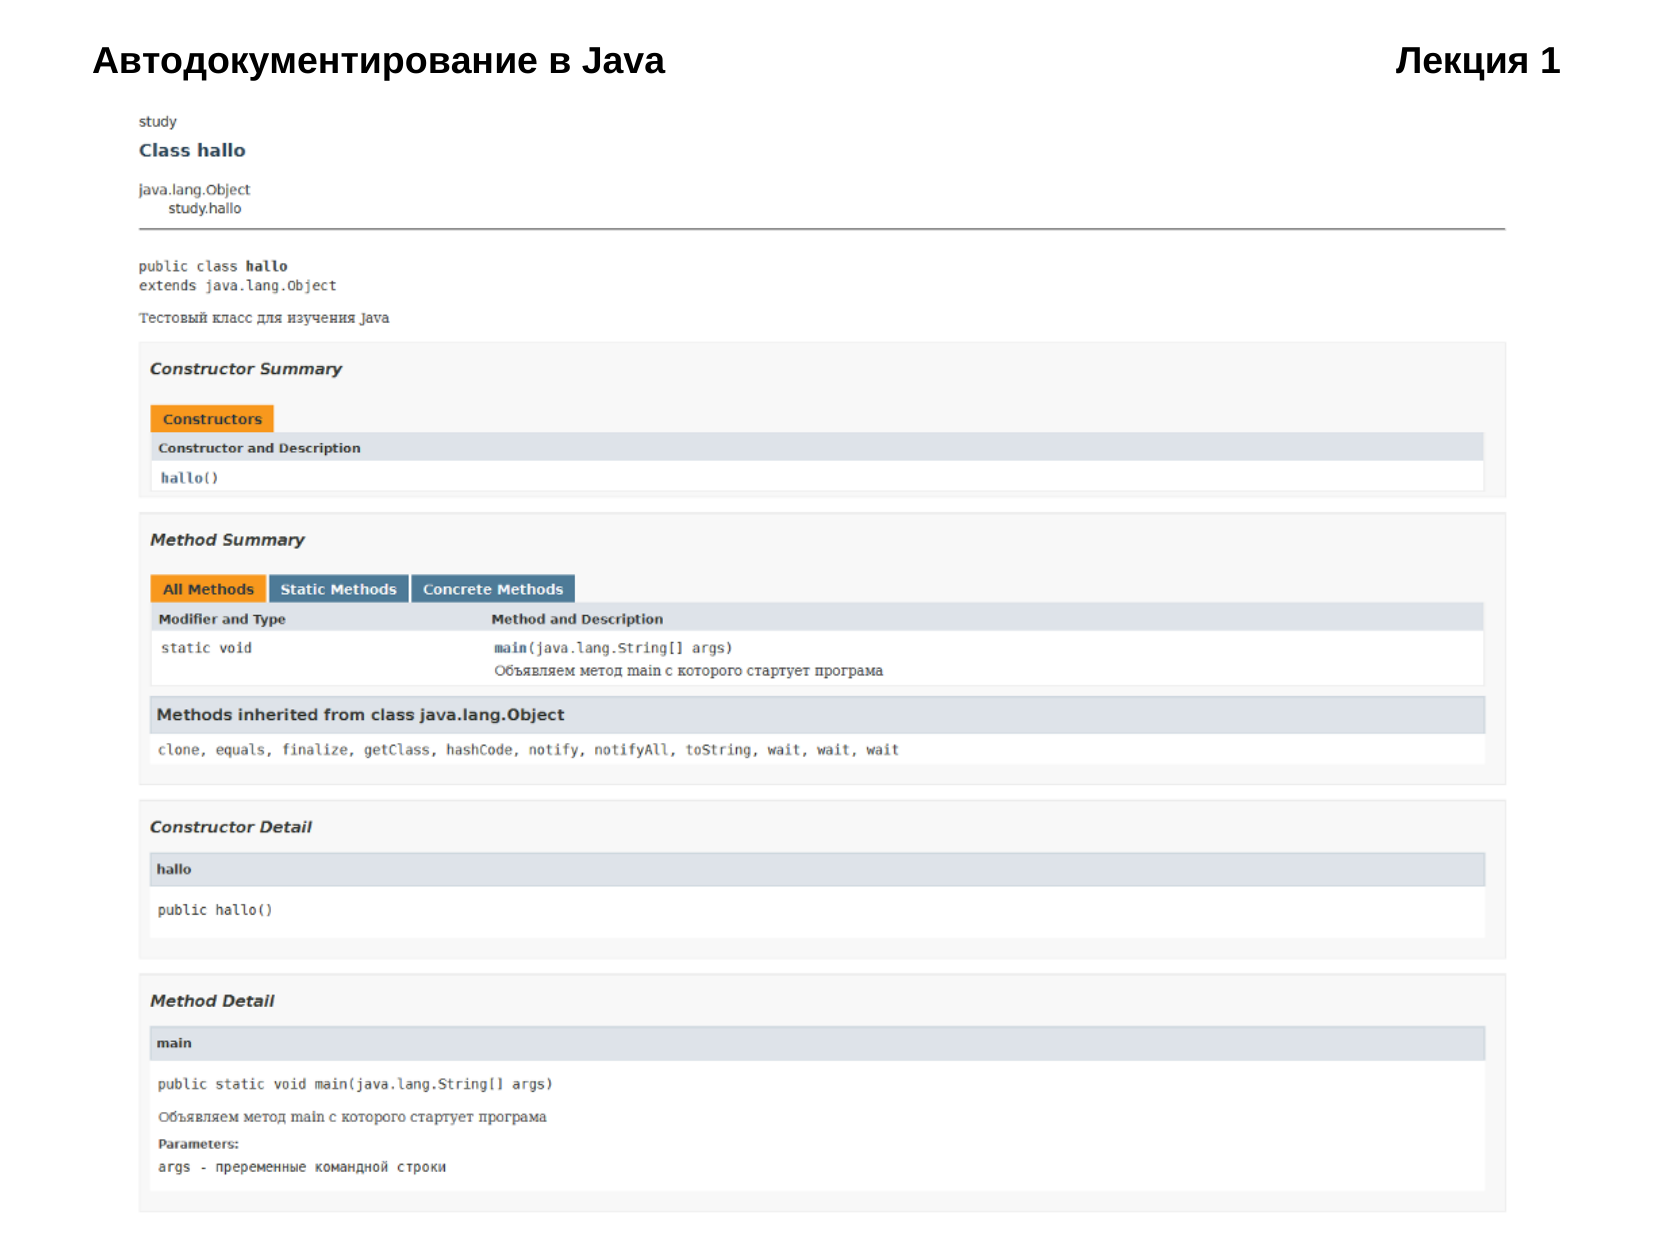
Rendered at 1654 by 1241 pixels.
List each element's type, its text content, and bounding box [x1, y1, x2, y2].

picture [129, 108, 1520, 1226]
text_box Автодокументирование в Java Лекция 1 [82, 25, 1571, 95]
